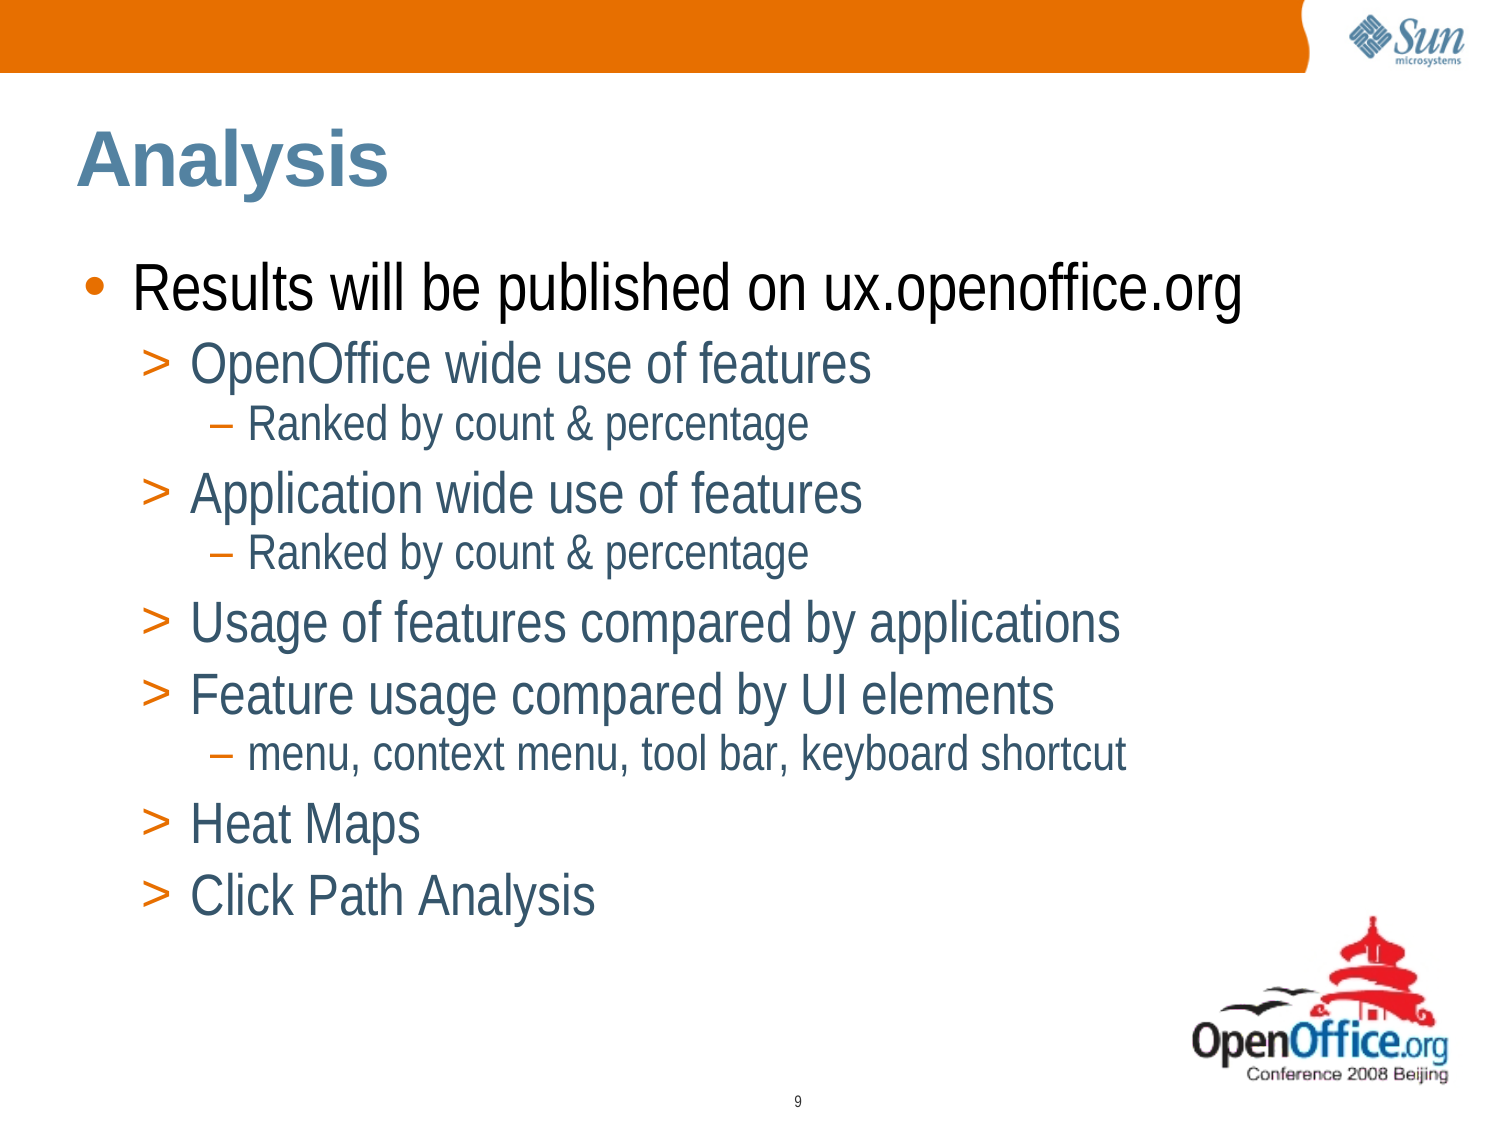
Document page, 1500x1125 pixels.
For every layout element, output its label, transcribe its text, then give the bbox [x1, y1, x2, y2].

title Analysis [75, 123, 1437, 227]
list Results will be published on ux.openoffice.org OpenOffice wide use of features Ranked by count & percentage Application wide use of features Ranked by count & percentage Usage of features compared by applications Feature usage compared by UI elements menu, context menu, tool bar, keyboard shortcut Heat Maps Click Path Analysis [64, 258, 1402, 1062]
picture [0, 0, 1500, 73]
picture [1179, 906, 1463, 1105]
